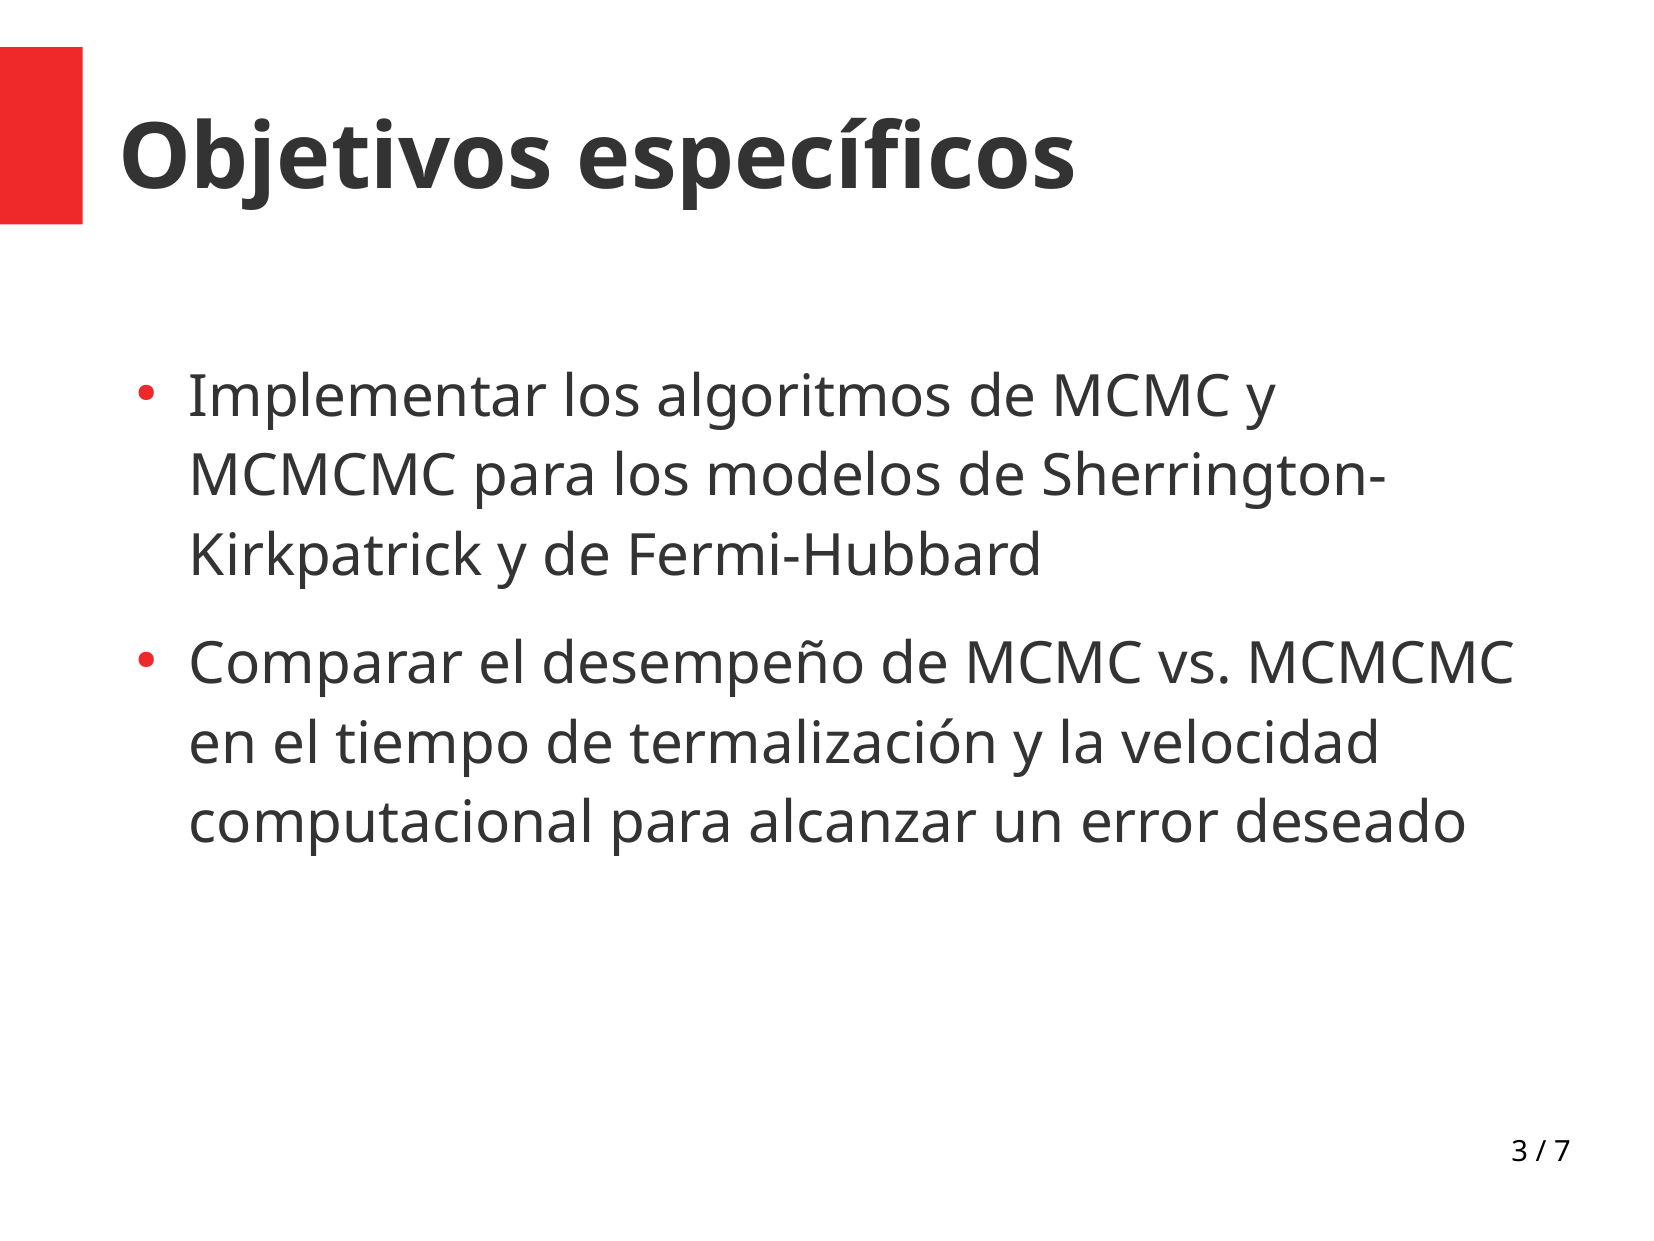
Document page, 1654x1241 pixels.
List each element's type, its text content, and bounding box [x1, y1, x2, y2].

list Implementar los algoritmos de MCMC y MCMCMC para los modelos de Sherrington-Kirkpatrick y de Fermi-Hubbard Comparar el desempeño de MCMC vs. MCMCMC en el tiempo de termalización y la velocidad computacional para alcanzar un error deseado [118, 354, 1536, 1074]
title Objetivos específicos [118, 49, 1571, 257]
